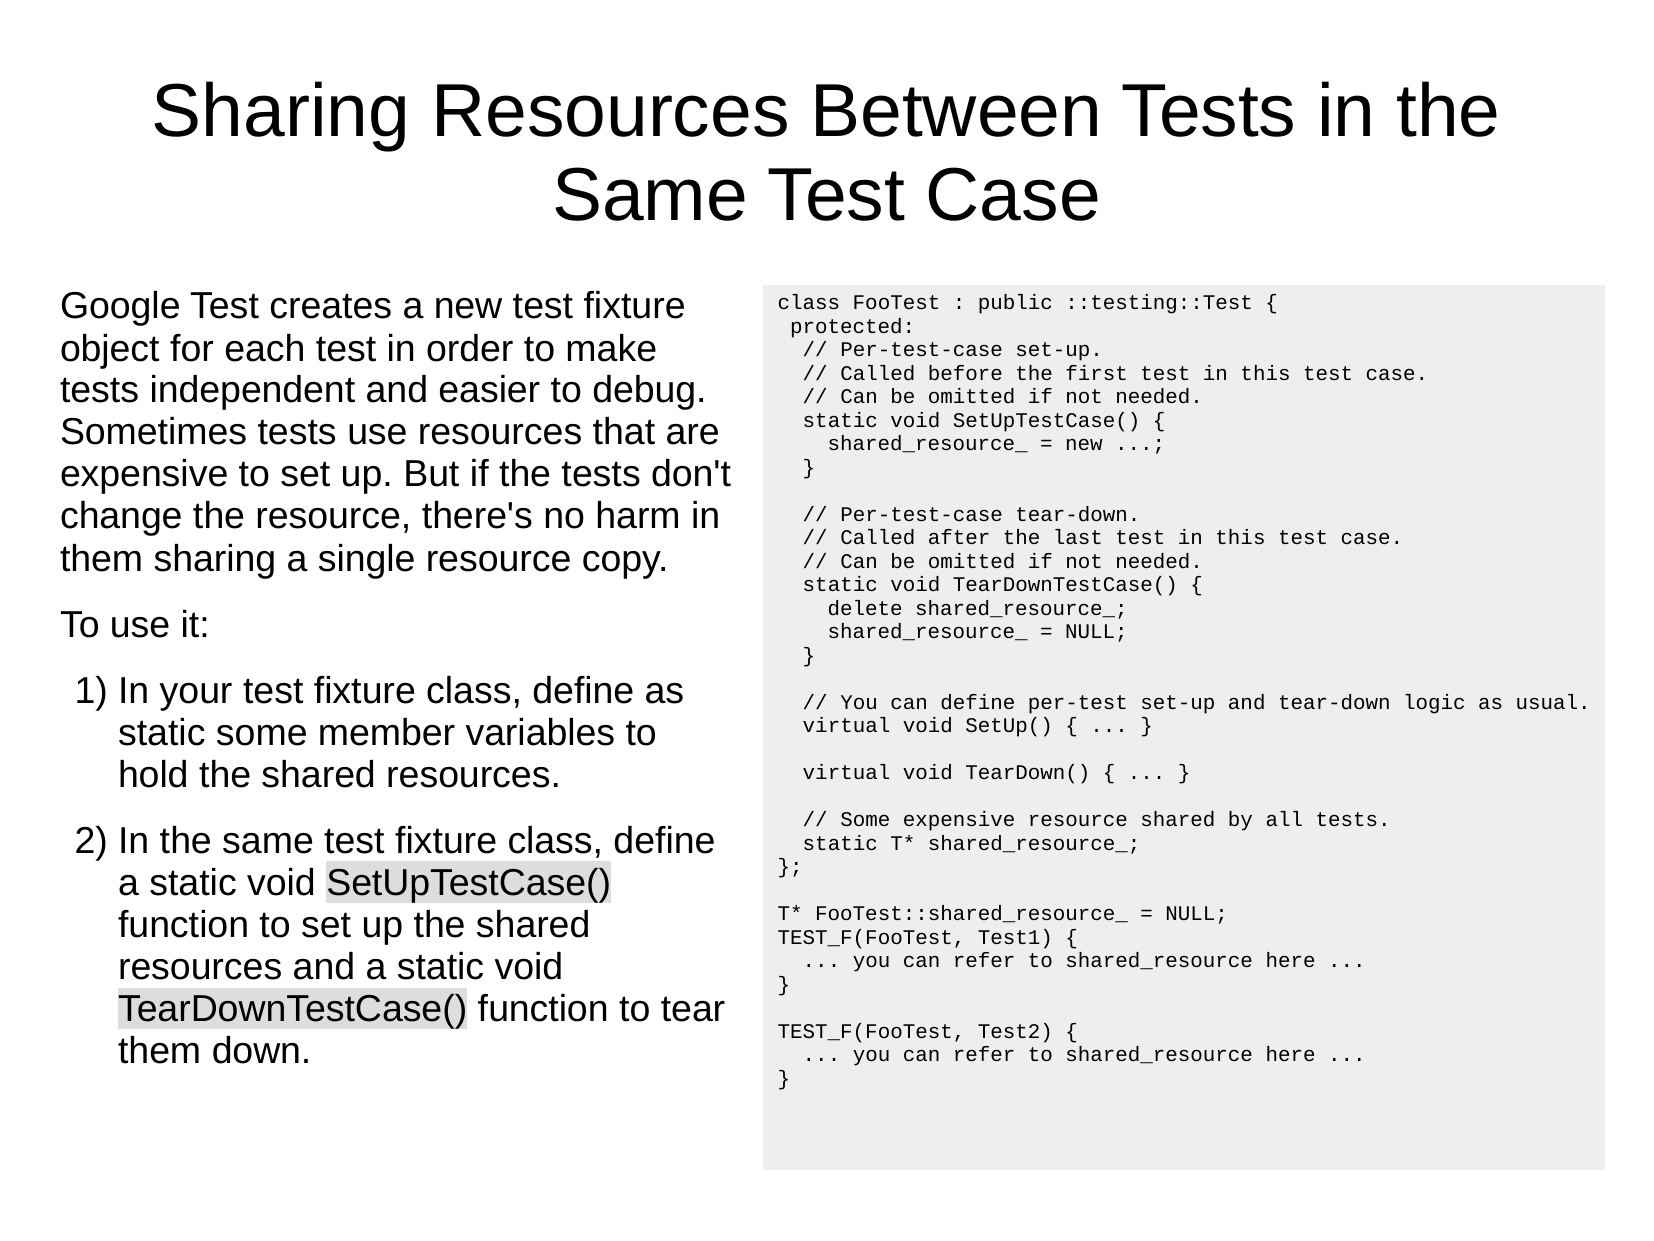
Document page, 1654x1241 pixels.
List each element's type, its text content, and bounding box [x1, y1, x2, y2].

title Sharing Resources Between Tests in the Same Test Case [82, 49, 1571, 257]
list Google Test creates a new test fixture object for each test in order to make tests independent and easier to debug. Sometimes tests use resources that are expensive to set up. But if the tests don't change the resource, there's no harm in them sharing a single resource copy. To use it: In your test fixture class, define as static some member variables to hold the shared resources. In the same test fixture class, define a static void SetUpTestCase() function to set up the shared resources and a static void TearDownTestCase() function to tear them down. [60, 285, 736, 1081]
text_box class FooTest : public ::testing::Test { protected: // Per-test-case set-up. // Called before the first test in this test case. // Can be omitted if not needed. static void SetUpTestCase() { shared_resource_ = new ...; } // Per-test-case tear-down. // Called after the last test in this test case. // Can be omitted if not needed. static void TearDownTestCase() { delete shared_resource_; shared_resource_ = NULL; } // You can define per-test set-up and tear-down logic as usual. virtual void SetUp() { ... } virtual void TearDown() { ... } // Some expensive resource shared by all tests. static T* shared_resource_; }; T* FooTest::shared_resource_ = NULL; TEST_F(FooTest, Test1) { ... you can refer to shared_resource here ... } TEST_F(FooTest, Test2) { ... you can refer to shared_resource here ... } [762, 285, 1606, 1171]
